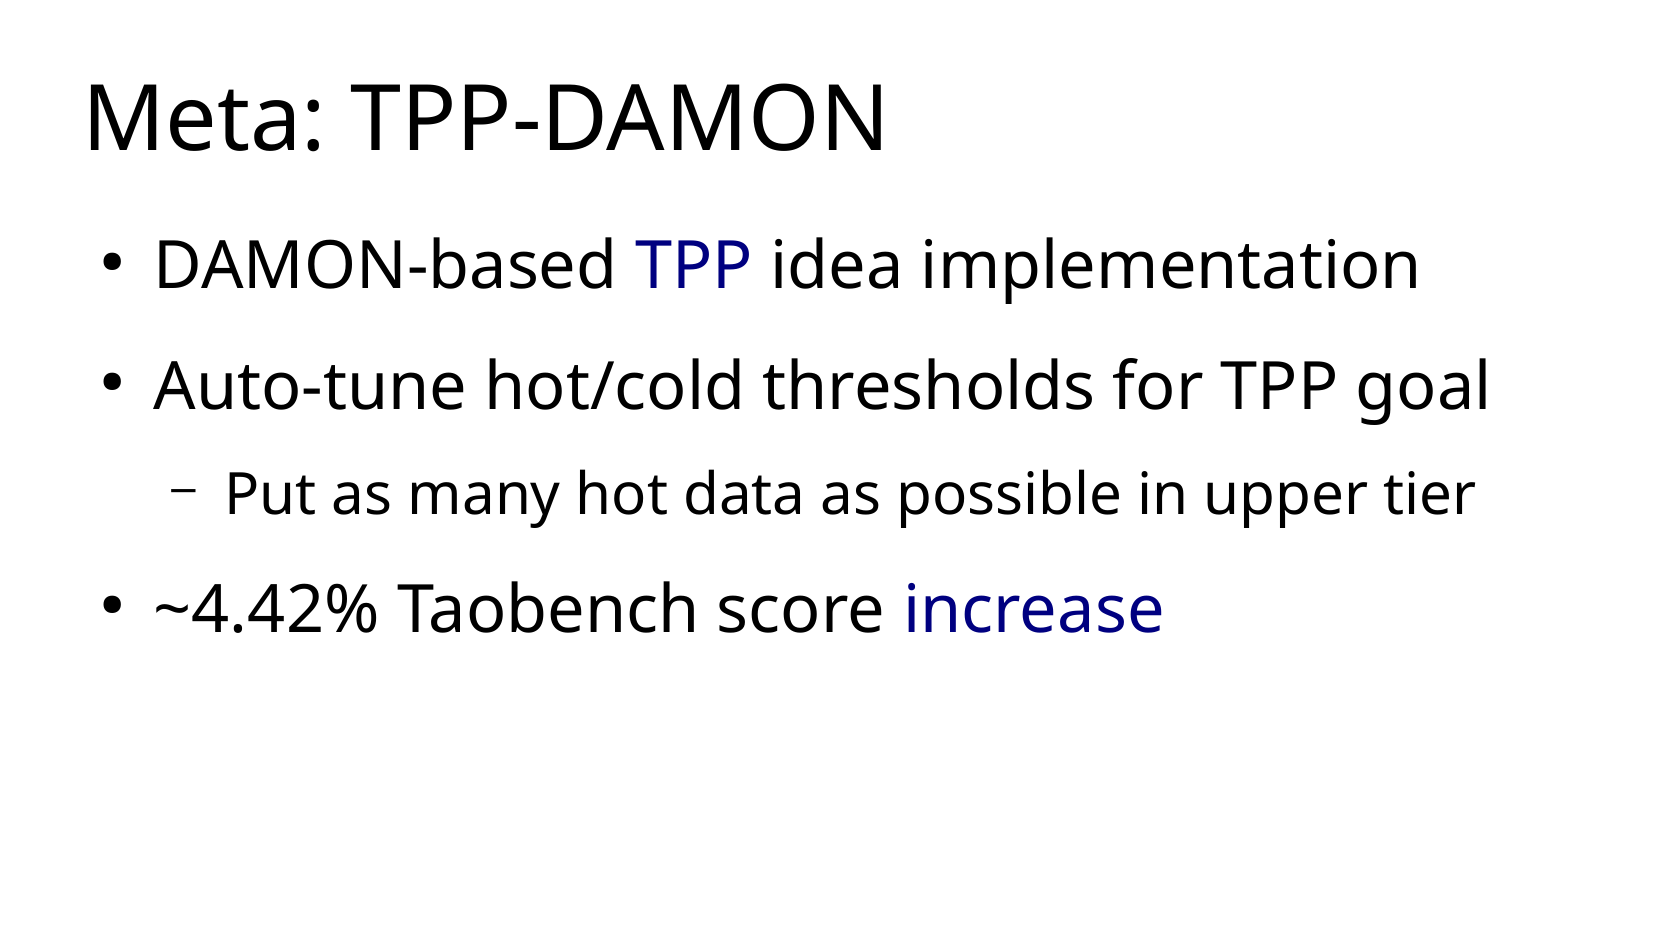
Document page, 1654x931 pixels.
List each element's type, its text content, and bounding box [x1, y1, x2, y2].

list DAMON-based TPP idea implementation Auto-tune hot/cold thresholds for TPP goal Put as many hot data as possible in upper tier ~4.42% Taobench score increase [82, 217, 1571, 758]
title Meta: TPP-DAMON [82, 37, 1571, 193]
